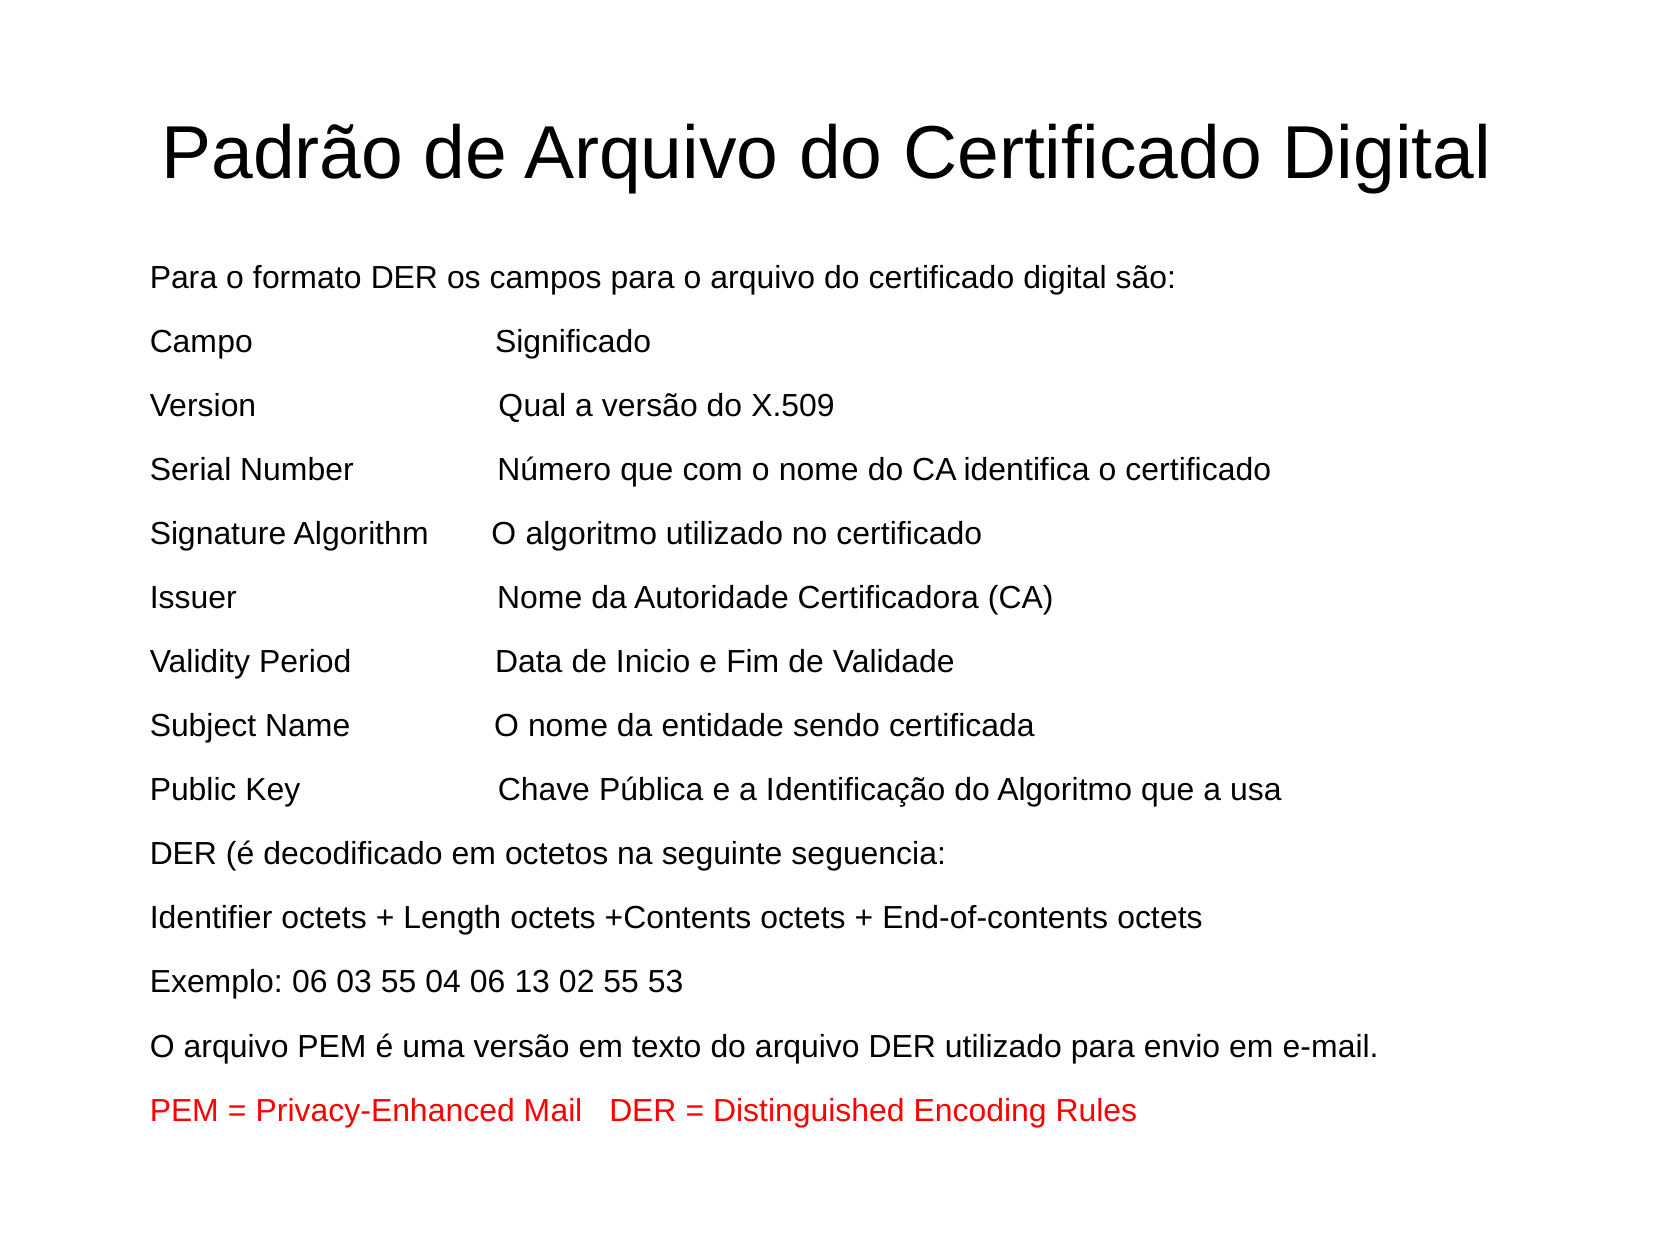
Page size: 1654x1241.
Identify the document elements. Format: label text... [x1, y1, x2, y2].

list Para o formato DER os campos para o arquivo do certificado digital são: Campo Significado Version Qual a versão do X.509 Serial Number Número que com o nome do CA identifica o certificado Signature Algorithm O algoritmo utilizado no certificado Issuer Nome da Autoridade Certificadora (CA) Validity Period Data de Inicio e Fim de Validade Subject Name O nome da entidade sendo certificada Public Key Chave Pública e a Identificação do Algoritmo que a usa DER (é decodificado em octetos na seguinte seguencia: Identifier octets + Length octets +Contents octets + End-of-contents octets Exemplo: 06 03 55 04 06 13 02 55 53 O arquivo PEM é uma versão em texto do arquivo DER utilizado para envio em e-mail. PEM = Privacy-Enhanced Mail DER = Distinguished Encoding Rules [81, 259, 1570, 1134]
title Padrão de Arquivo do Certificado Digital [82, 49, 1571, 257]
